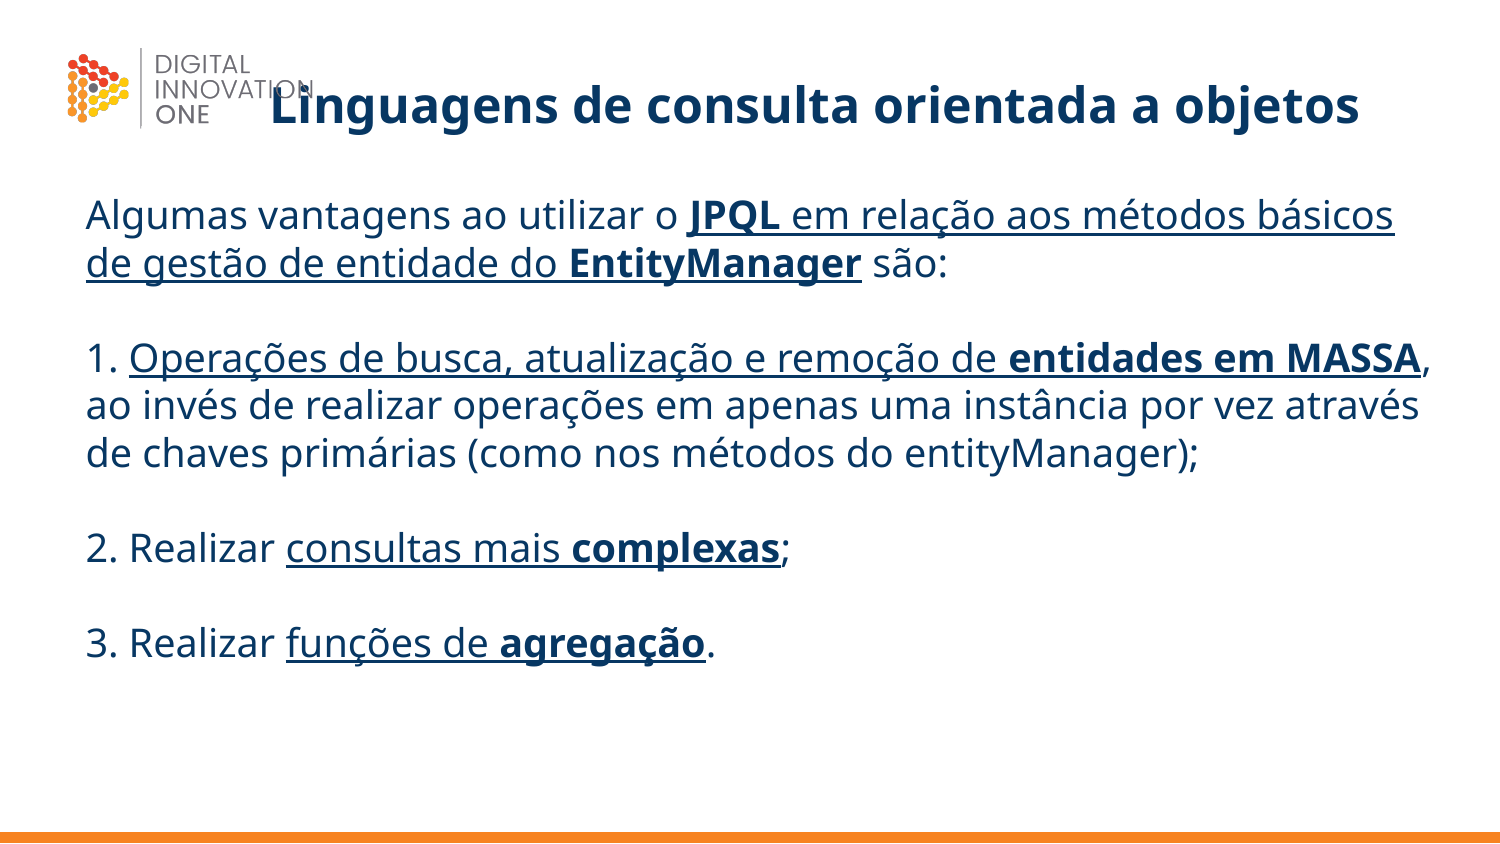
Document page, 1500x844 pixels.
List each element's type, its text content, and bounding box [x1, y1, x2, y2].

picture [51, 39, 330, 137]
subtitle Linguagens de consulta orientada a objetos [330, 65, 1449, 127]
text_box Algumas vantagens ao utilizar o JPQL em relação aos métodos básicos de gestão de entidade do EntityManager são: 1. Operações de busca, atualização e remoção de entidades em MASSA, ao invés de realizar operações em apenas uma instância por vez através de chaves primárias (como nos métodos do entityManager); 2. Realizar consultas mais complexas; 3. Realizar funções de agregação. [58, 127, 1449, 764]
text_box [0, 832, 1500, 843]
